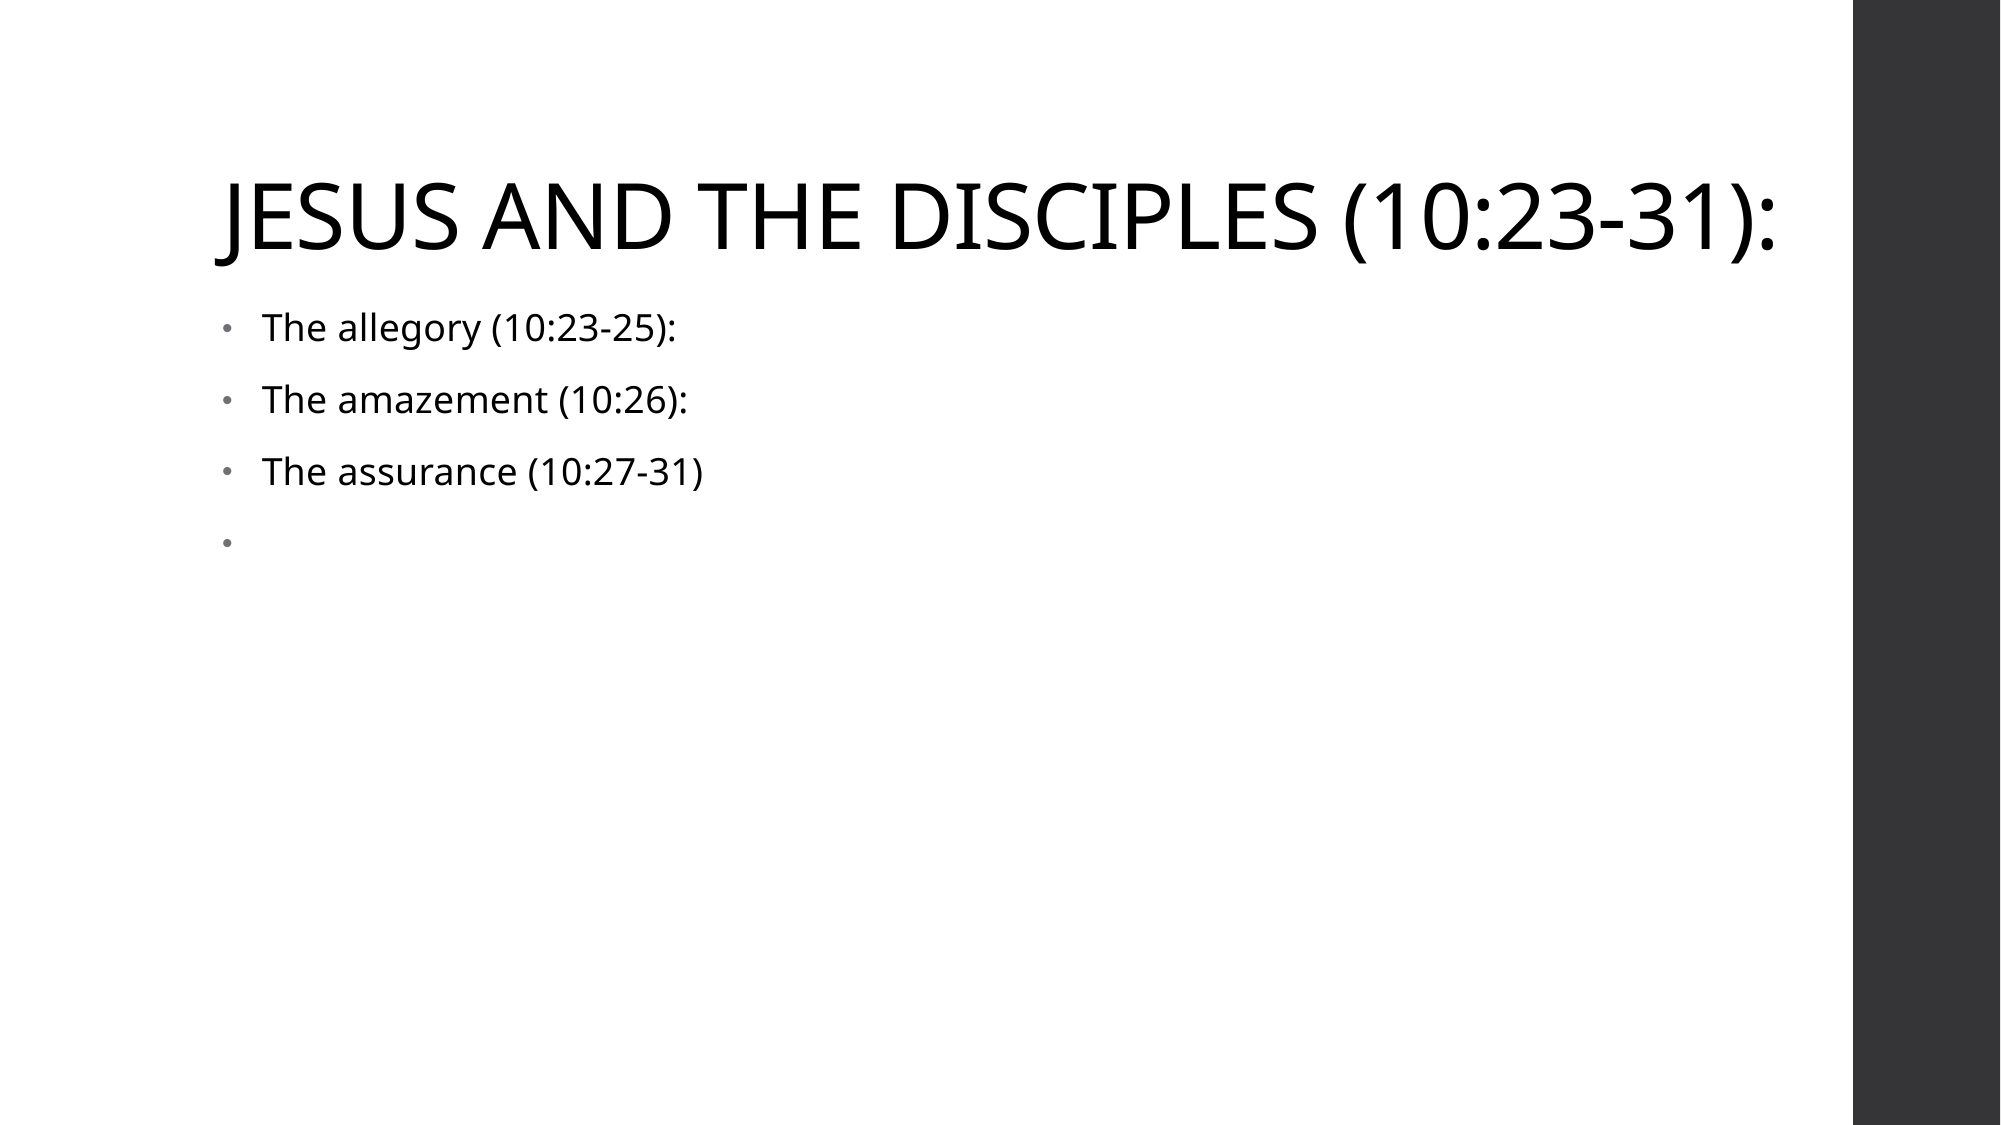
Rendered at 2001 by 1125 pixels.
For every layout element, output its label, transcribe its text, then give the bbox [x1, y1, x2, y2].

title JESUS AND THE DISCIPLES (10:23-31): [206, 60, 1797, 278]
list The allegory (10:23-25): The amazement (10:26): The assurance (10:27-31) [206, 299, 1617, 1014]
